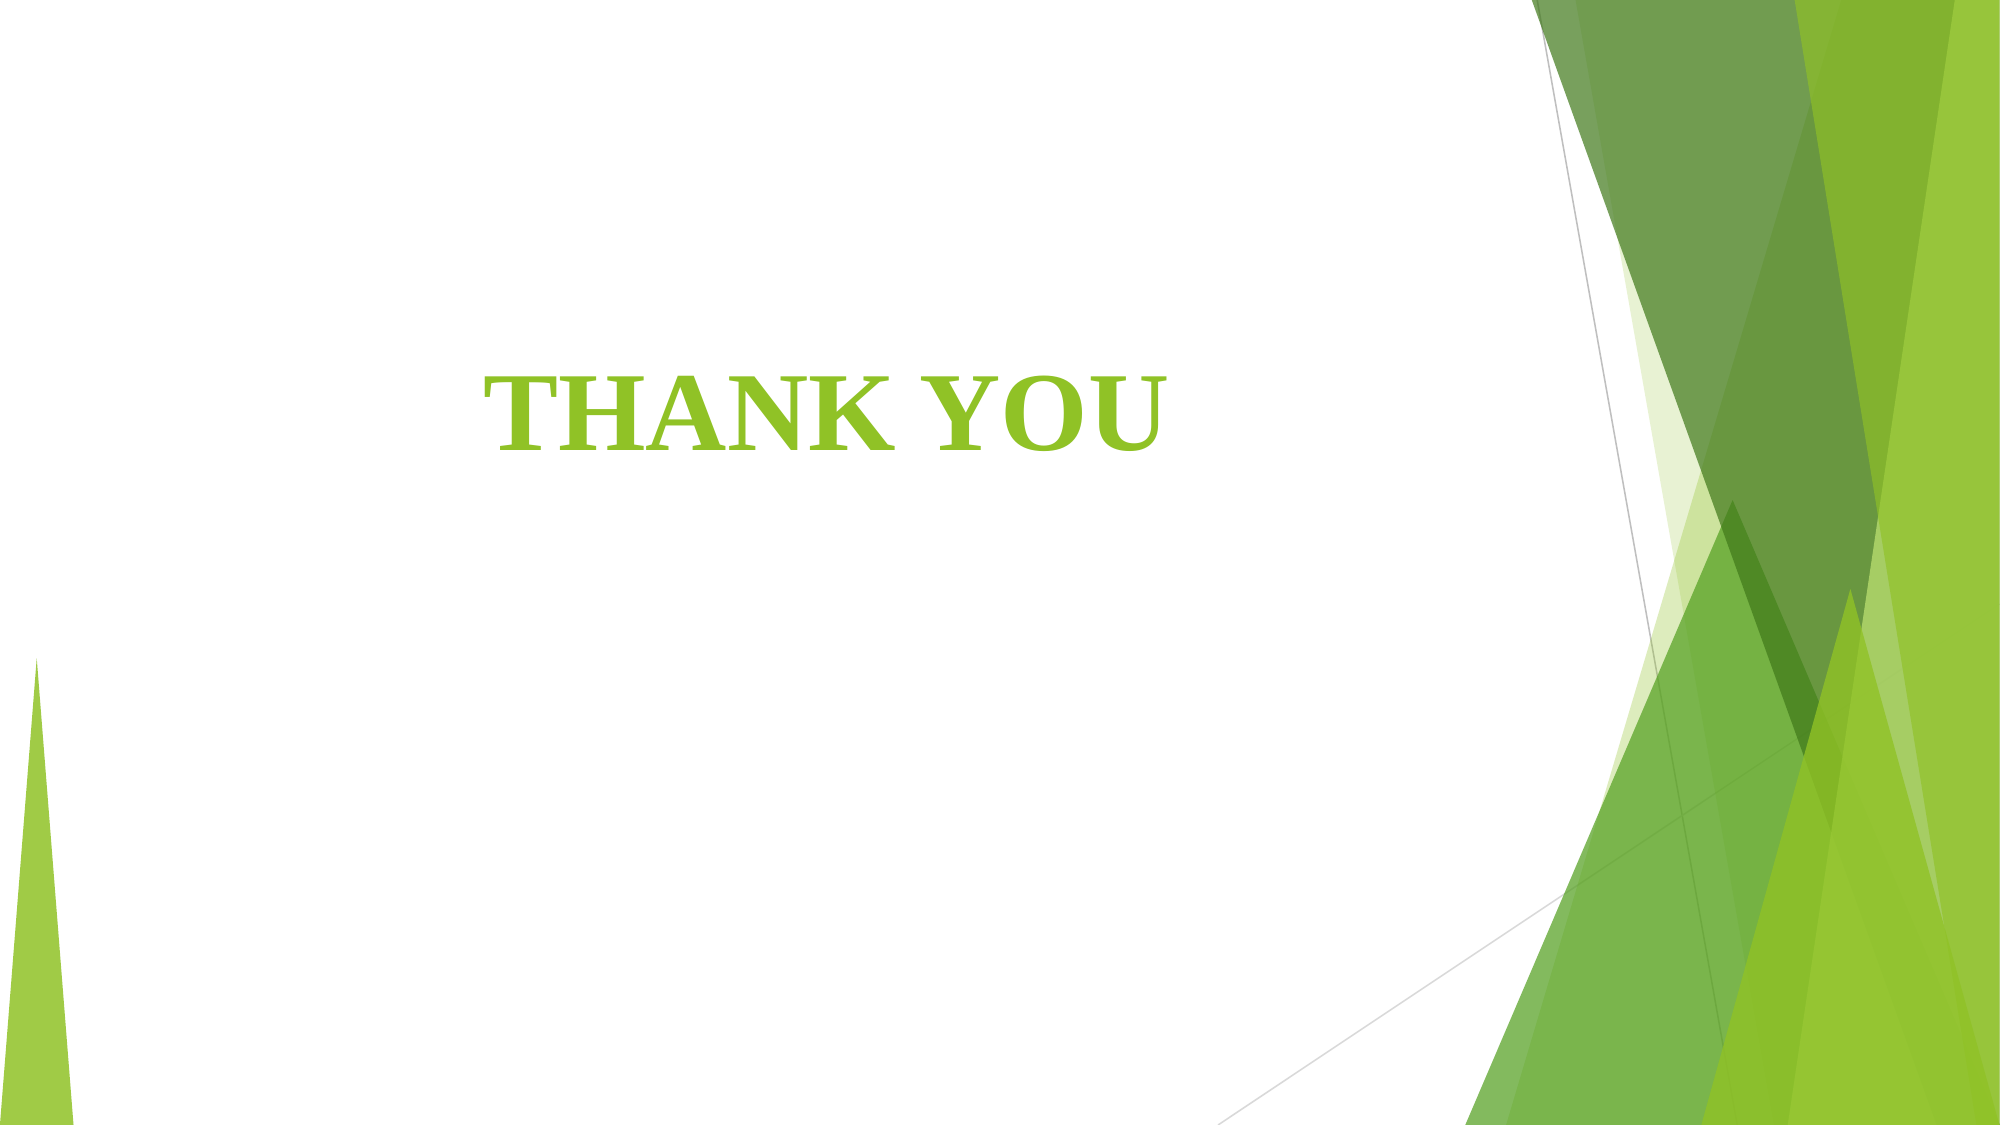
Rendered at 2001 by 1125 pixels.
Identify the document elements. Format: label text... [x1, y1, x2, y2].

title THANK YOU [121, 330, 1532, 547]
